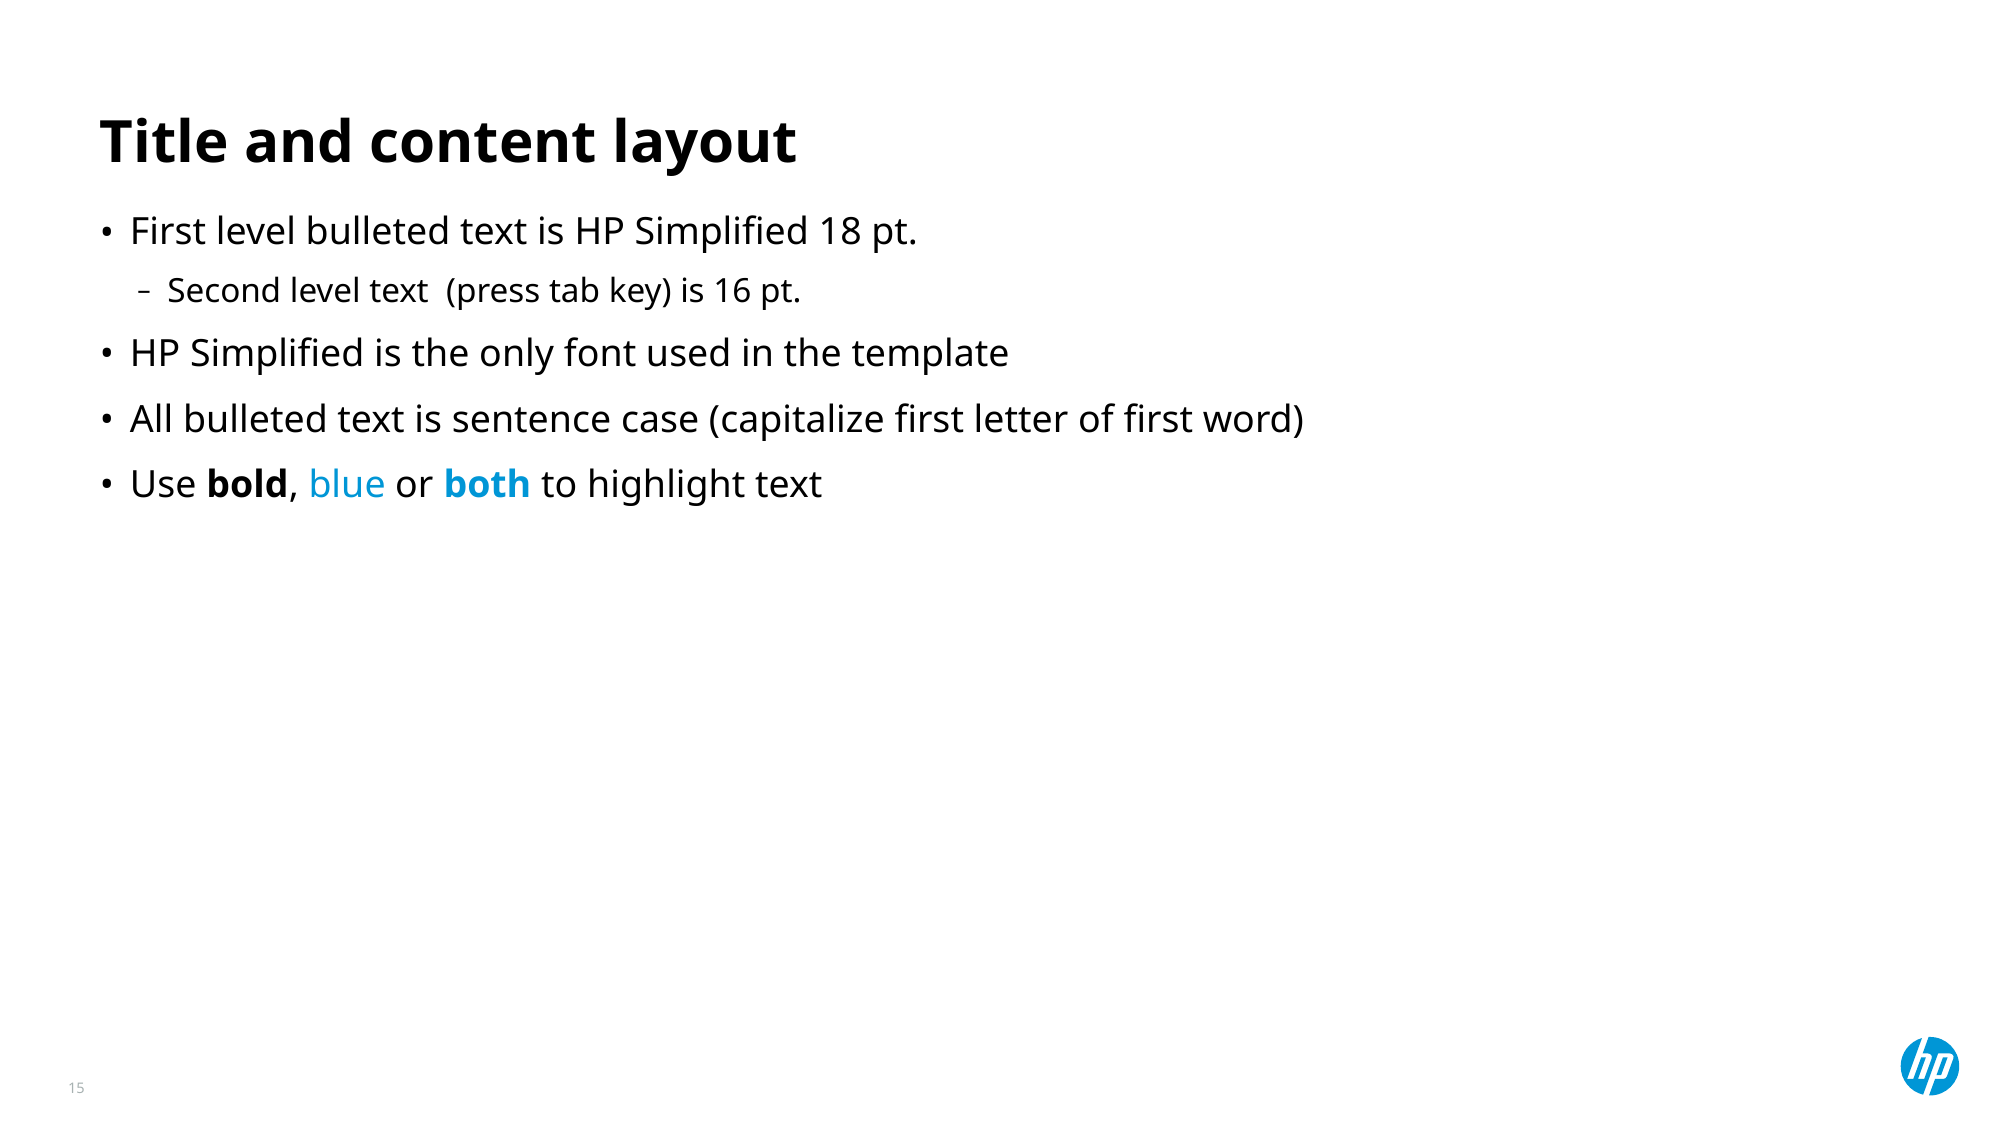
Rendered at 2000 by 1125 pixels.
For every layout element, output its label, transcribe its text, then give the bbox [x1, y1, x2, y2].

list First level bulleted text is HP Simplified 18 pt. Second level text (press tab key) is 16 pt. HP Simplified is the only font used in the template All bulleted text is sentence case (capitalize first letter of first word) Use bold, blue or both to highlight text [99, 212, 1900, 1000]
slide_number <number> [34, 1062, 85, 1099]
title Title and content layout [99, 50, 1900, 175]
